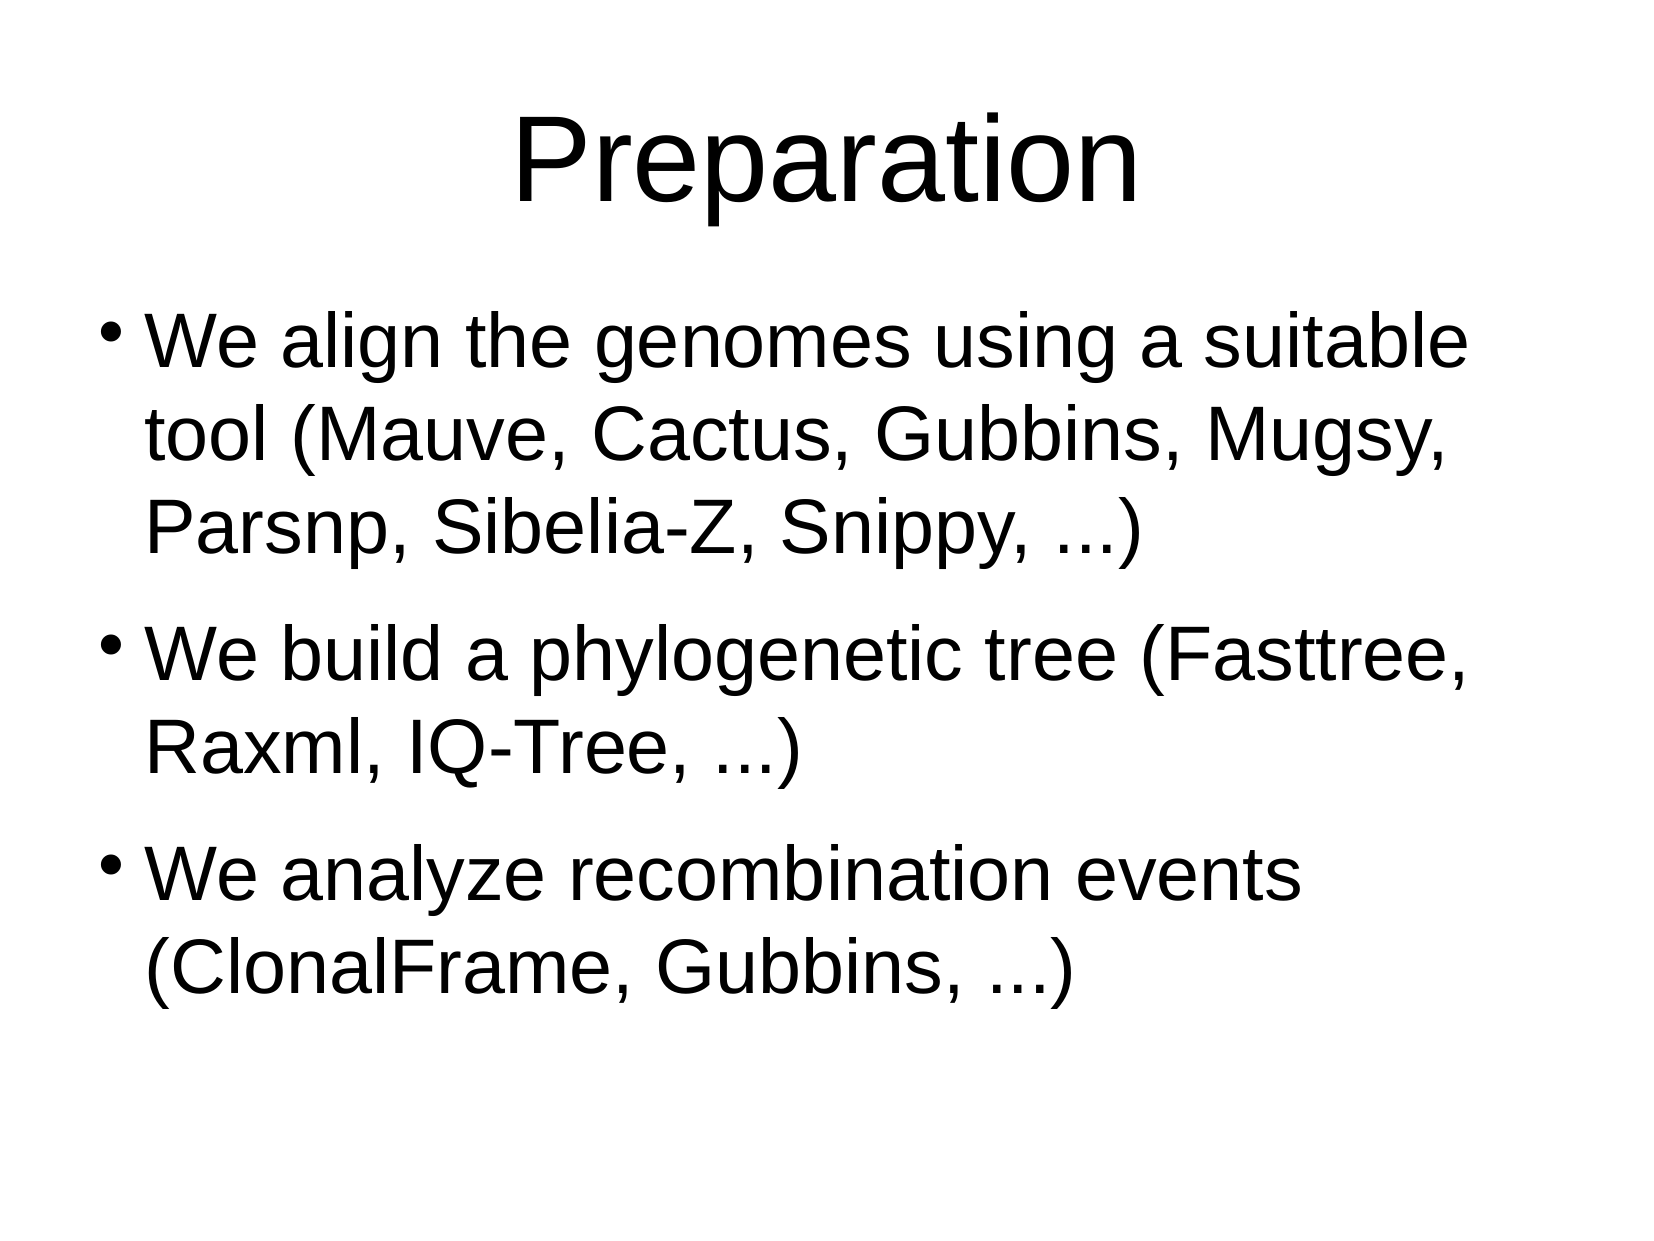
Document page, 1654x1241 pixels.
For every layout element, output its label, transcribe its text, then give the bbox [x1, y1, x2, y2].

text_box We align the genomes using a suitable tool (Mauve, Cactus, Gubbins, Mugsy, Parsnp, Sibelia-Z, Snippy, ...) We build a phylogenetic tree (Fasttree, Raxml, IQ-Tree, ...) We analyze recombination events (ClonalFrame, Gubbins, ...) [82, 290, 1571, 1010]
text_box Preparation [82, 49, 1571, 257]
